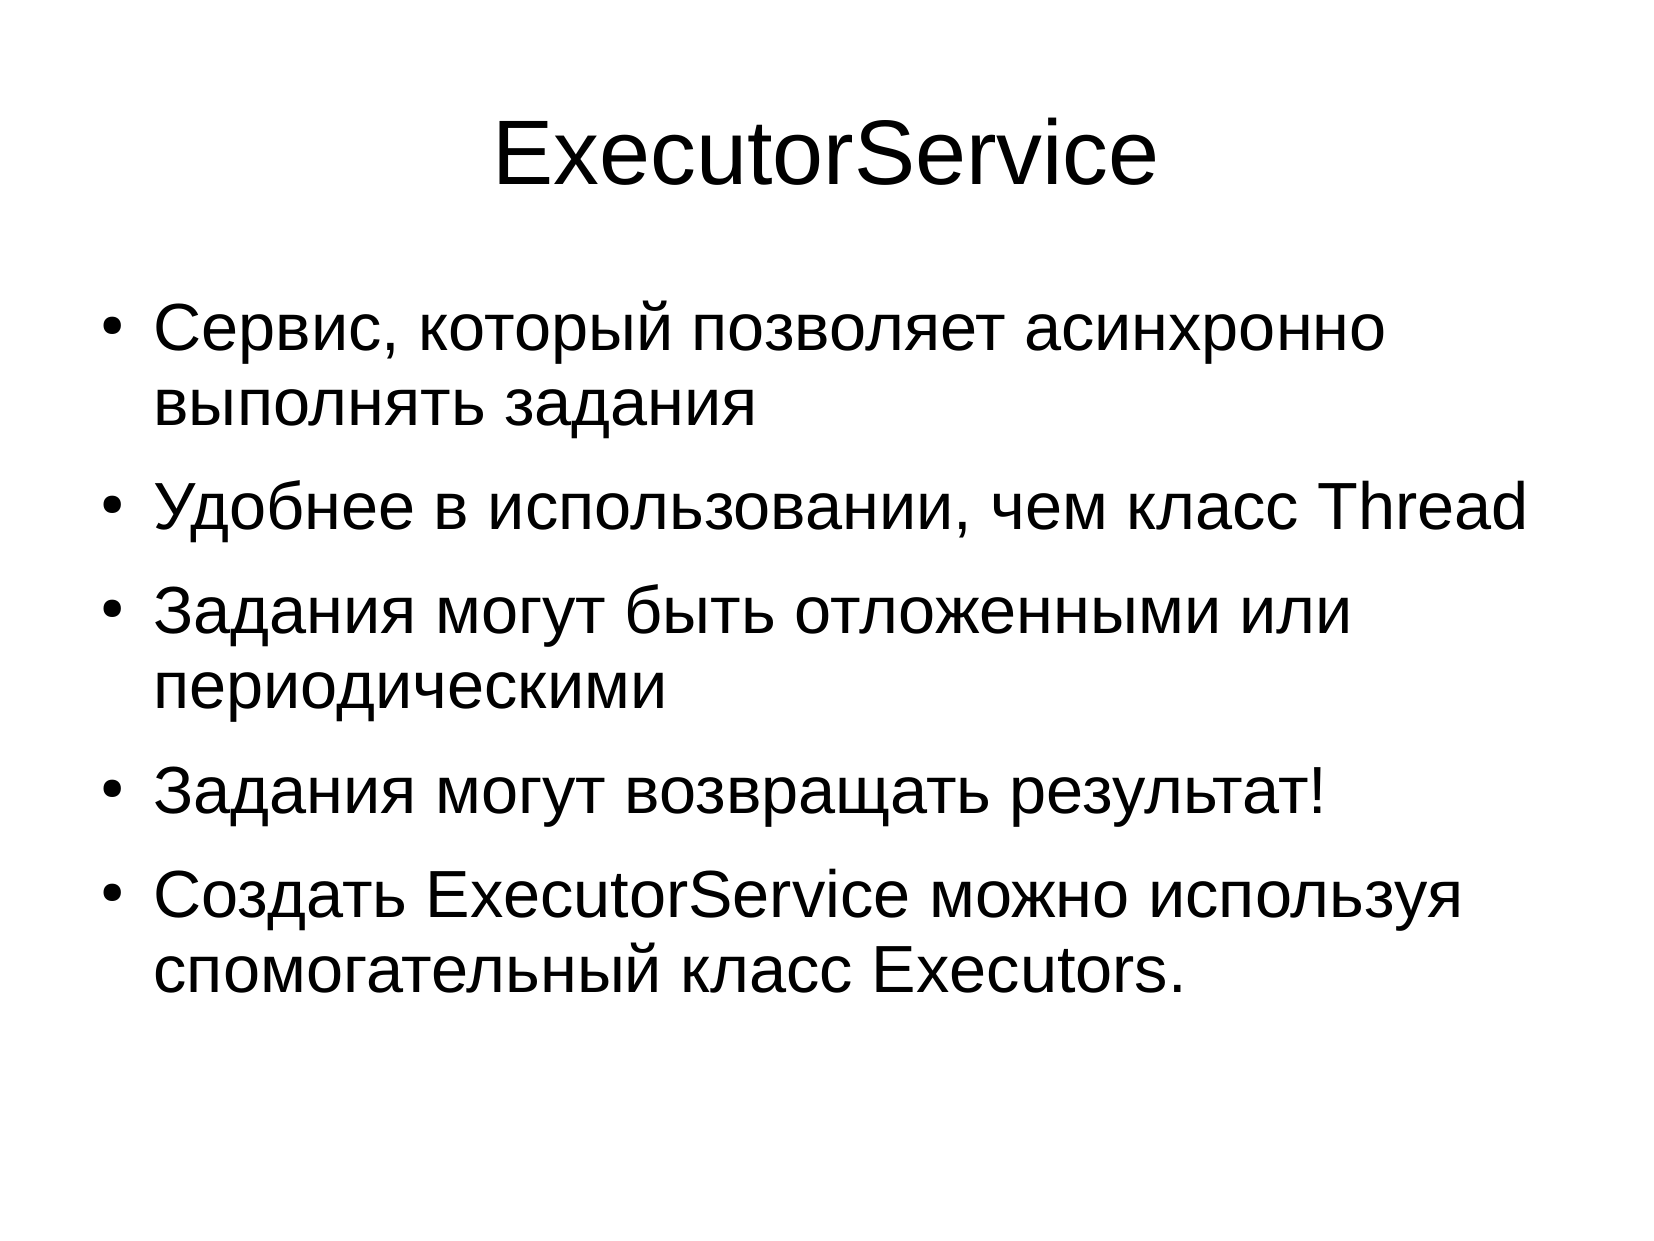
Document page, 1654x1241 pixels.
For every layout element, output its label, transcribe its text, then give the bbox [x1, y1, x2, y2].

list Сервис, который позволяет асинхронно выполнять задания Удобнее в использовании, чем класс Thread Задания могут быть отложенными или периодическими Задания могут возвращать результат! Создать ExecutorService можно используя спомогательный класс Executors. [82, 290, 1571, 1010]
title ExecutorService [82, 49, 1571, 257]
